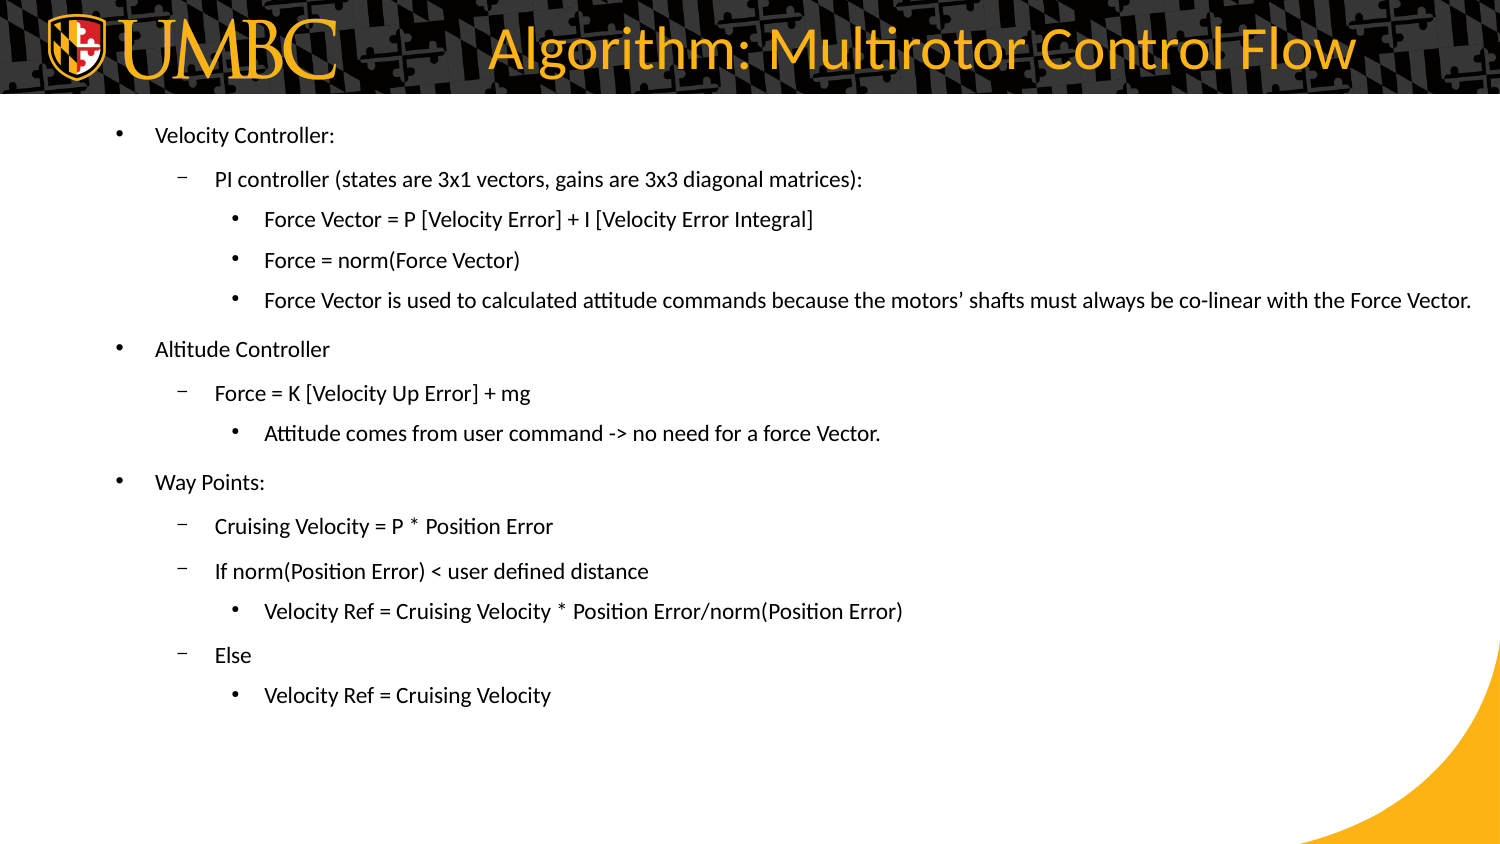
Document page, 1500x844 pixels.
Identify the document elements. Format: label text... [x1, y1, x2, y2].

list Velocity Controller: PI controller (states are 3x1 vectors, gains are 3x3 diagonal matrices): Force Vector = P [Velocity Error] + I [Velocity Error Integral] Force = norm(Force Vector) Force Vector is used to calculated attitude commands because the motors’ shafts must always be co-linear with the Force Vector. Altitude Controller Force = K [Velocity Up Error] + mg Attitude comes from user command -> no need for a force Vector. Way Points: Cruising Velocity = P * Position Error If norm(Position Error) < user defined distance Velocity Ref = Cruising Velocity * Position Error/norm(Position Error) Else Velocity Ref = Cruising Velocity [100, 112, 1500, 751]
picture [1299, 751, 1500, 844]
picture [0, 0, 1500, 94]
title Algorithm: Multirotor Control Flow [347, 0, 1500, 91]
